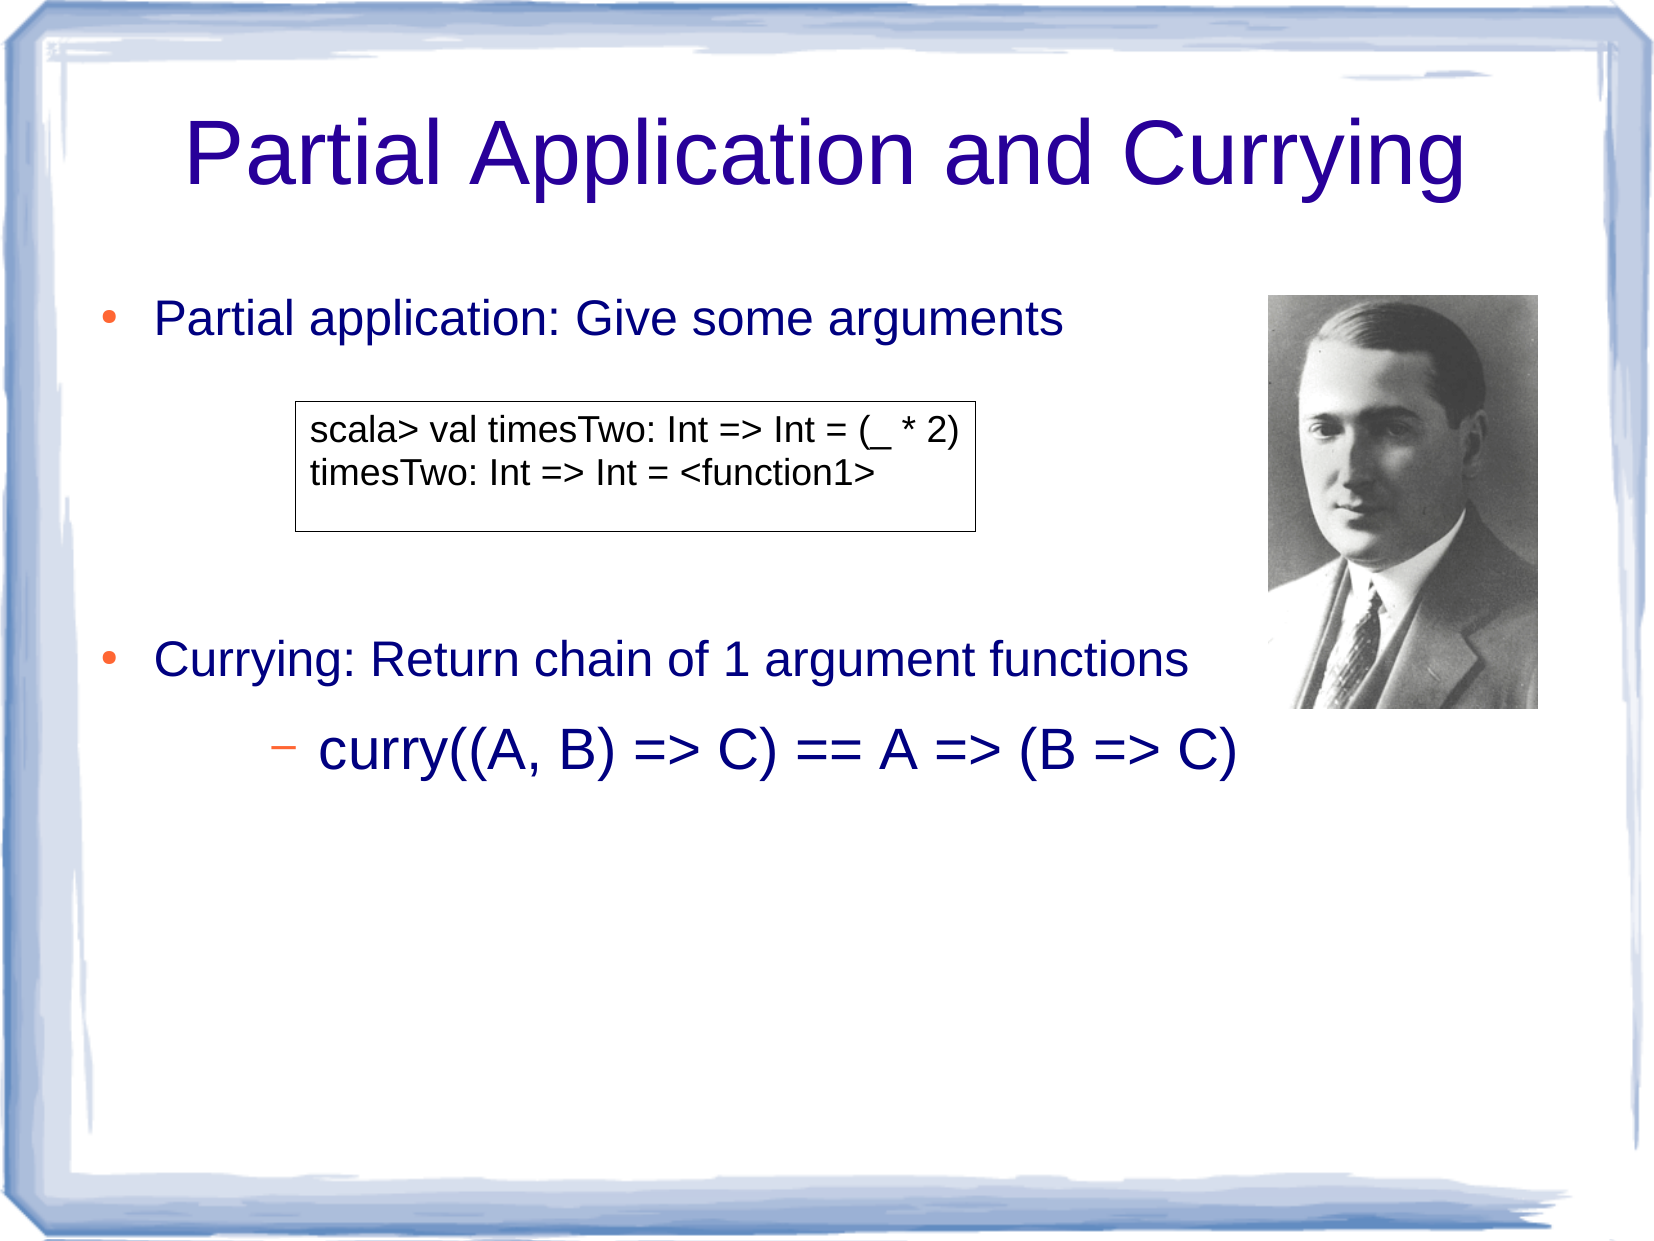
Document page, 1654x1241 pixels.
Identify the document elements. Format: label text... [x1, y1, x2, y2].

picture [0, 0, 1654, 1241]
title Partial Application and Currying [82, 49, 1571, 257]
list Partial application: Give some arguments Currying: Return chain of 1 argument functions curry((A, B) => C) == A => (B => C) [82, 290, 1538, 995]
text_box scala> val timesTwo: Int => Int = (_ * 2) timesTwo: Int => Int = <function1> [295, 401, 976, 532]
